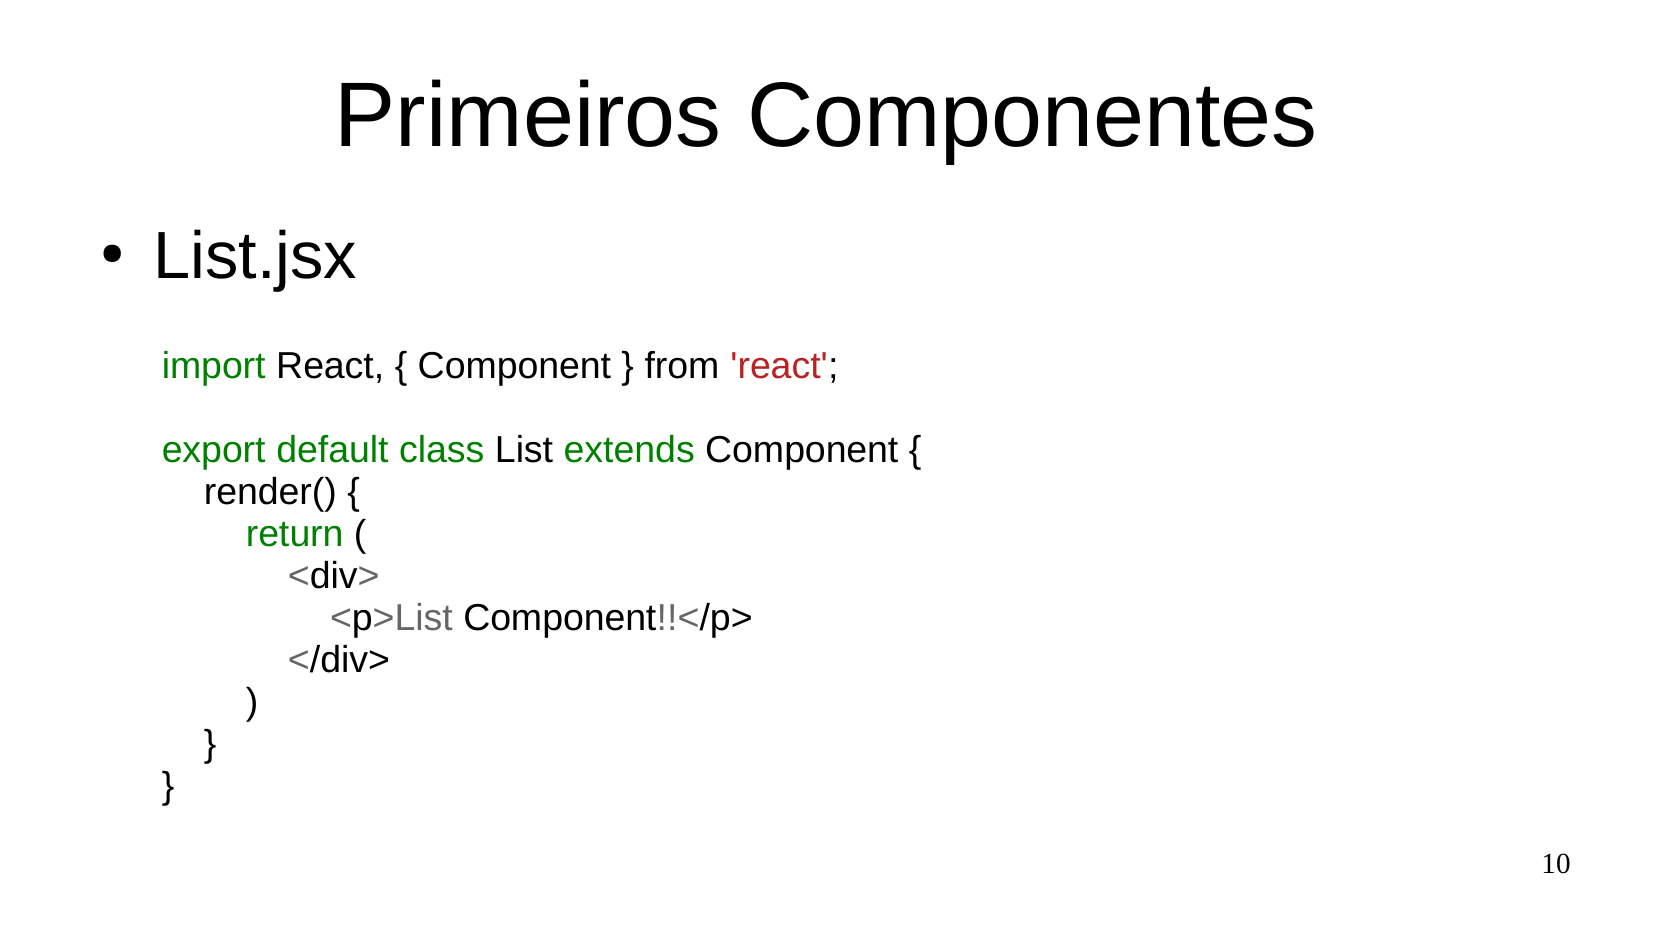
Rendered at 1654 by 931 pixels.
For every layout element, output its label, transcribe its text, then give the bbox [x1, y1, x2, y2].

list List.jsx [82, 217, 1571, 758]
text_box import React, { Component } from 'react'; export default class List extends Component { render() { return ( <div> <p>List Component!!</p> </div> ) } } [147, 337, 1434, 815]
title Primeiros Componentes [82, 37, 1571, 193]
